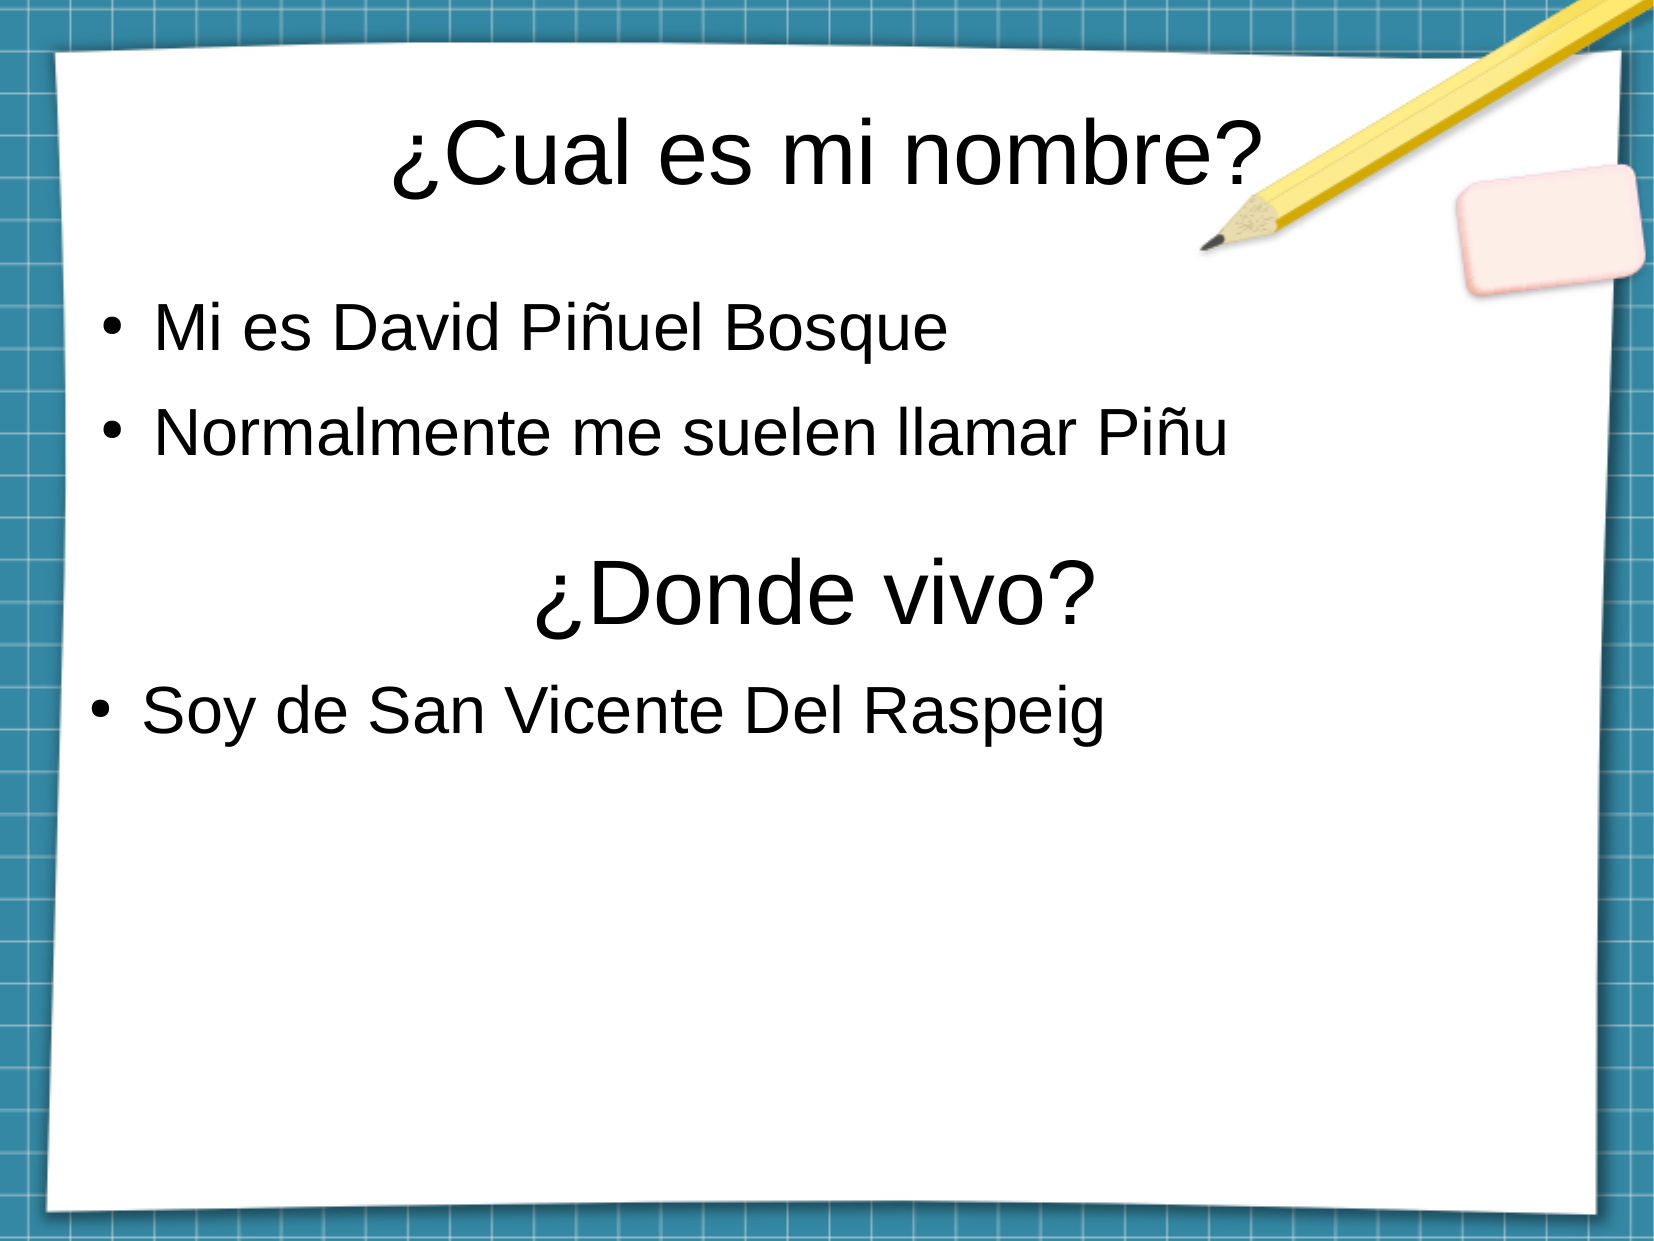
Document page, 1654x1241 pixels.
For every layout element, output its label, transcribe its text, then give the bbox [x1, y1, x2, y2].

list Soy de San Vicente Del Raspeig [70, 673, 1560, 880]
title ¿Donde vivo? [70, 489, 1560, 673]
picture [0, 0, 1654, 1241]
list Mi es David Piñuel Bosque Normalmente me suelen llamar Piñu [82, 290, 1571, 497]
title ¿Cual es mi nombre? [82, 49, 1571, 257]
